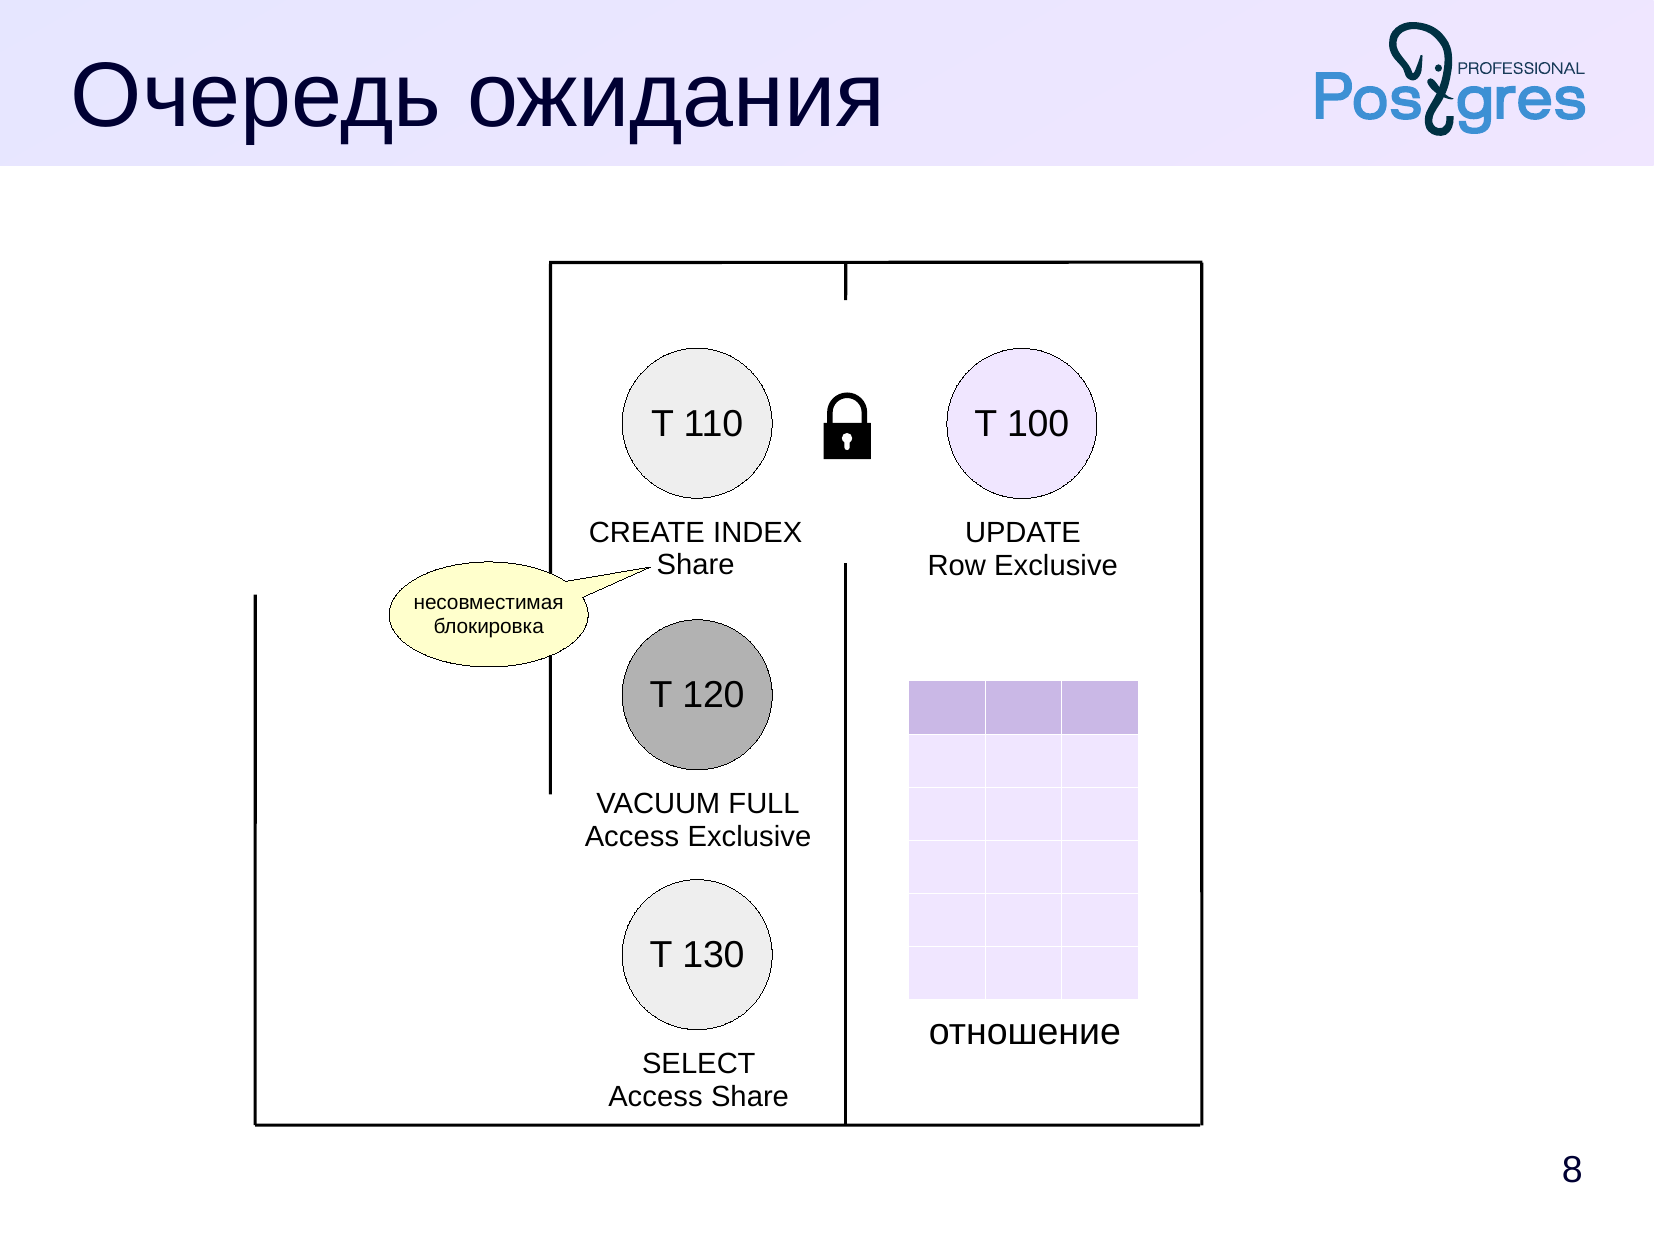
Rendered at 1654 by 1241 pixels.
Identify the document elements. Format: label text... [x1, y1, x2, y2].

text_box VACUUM FULL Access Exclusive [570, 779, 827, 861]
text_box SELECT Access Share [593, 1039, 805, 1120]
text_box T 100 [946, 348, 1097, 499]
text_box T 110 [622, 348, 773, 499]
text_box T 130 [622, 879, 773, 1030]
text_box CREATE INDEX Share [574, 508, 818, 589]
picture [823, 392, 871, 460]
text_box T 120 [622, 619, 773, 770]
text_box несовместимая блокировка [389, 561, 651, 667]
title Очередь ожидания [70, 43, 1241, 147]
text_box UPDATE Row Exclusive [912, 508, 1134, 589]
text_box [841, 432, 853, 451]
text_box [908, 680, 1139, 1000]
text_box отношение [939, 1000, 1111, 1068]
